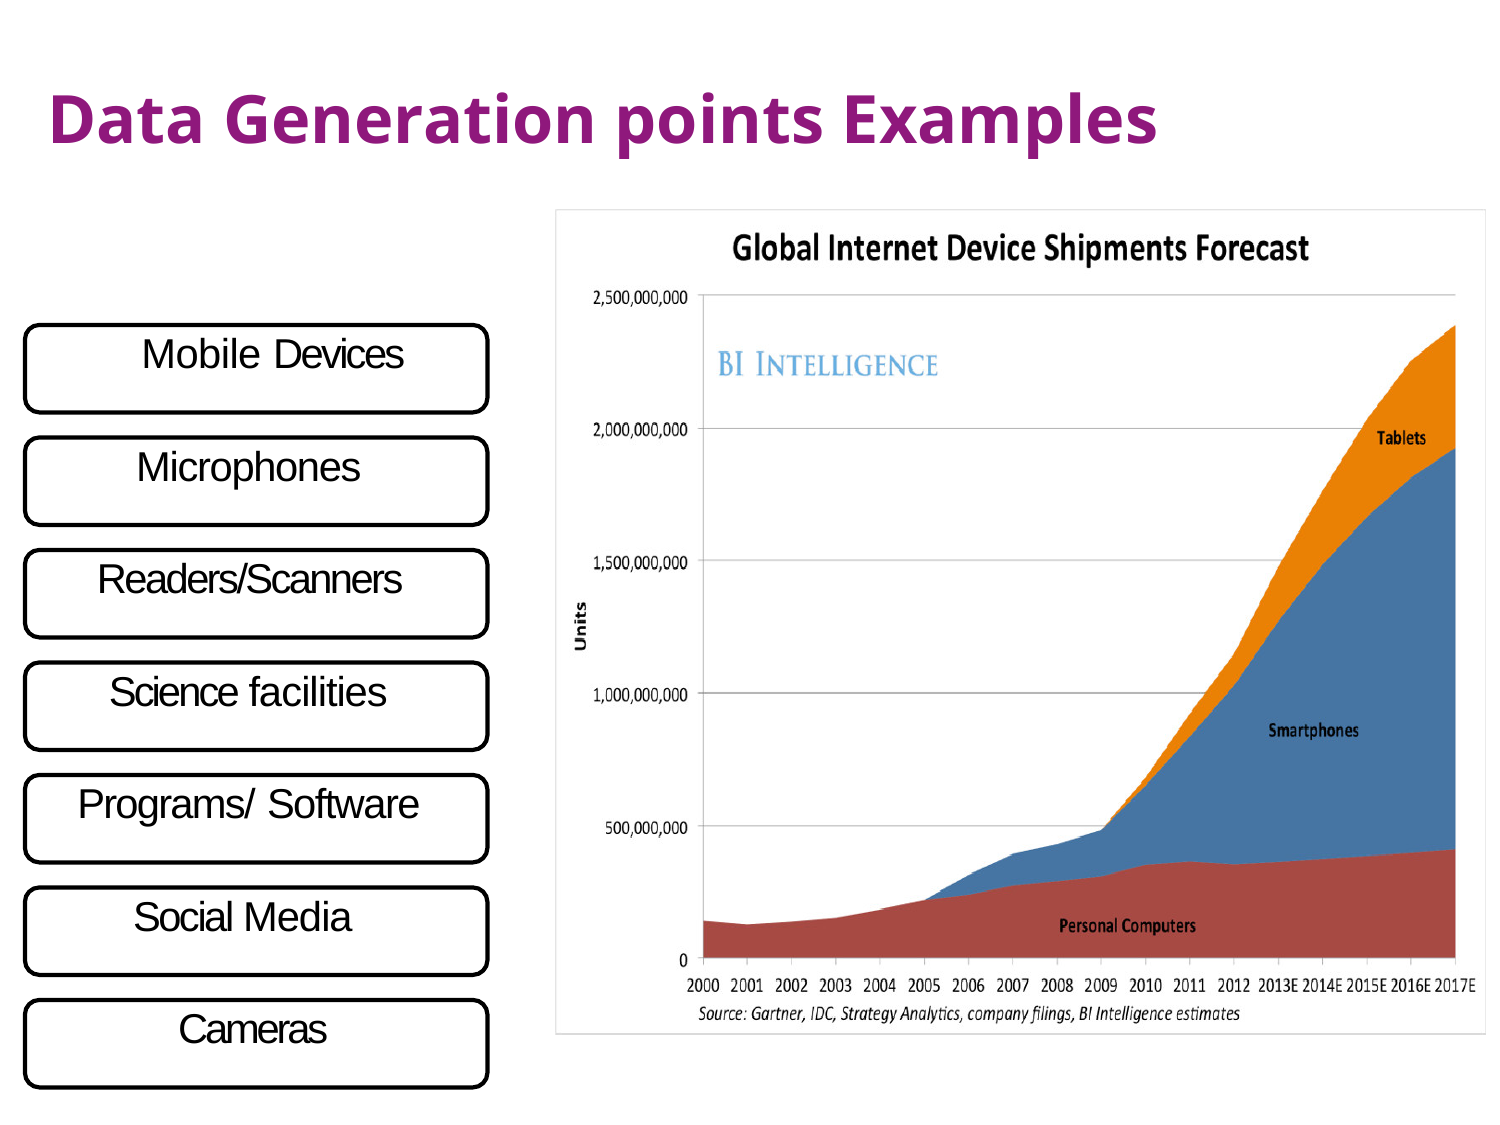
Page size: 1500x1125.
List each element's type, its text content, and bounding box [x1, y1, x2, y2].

picture [555, 209, 1486, 1035]
title Data Generation points Examples [45, 75, 1426, 225]
text_box Mobile Devices Microphones Readers/Scanners Science facilities Programs/ Software Social Media Cameras [40, 324, 465, 1053]
